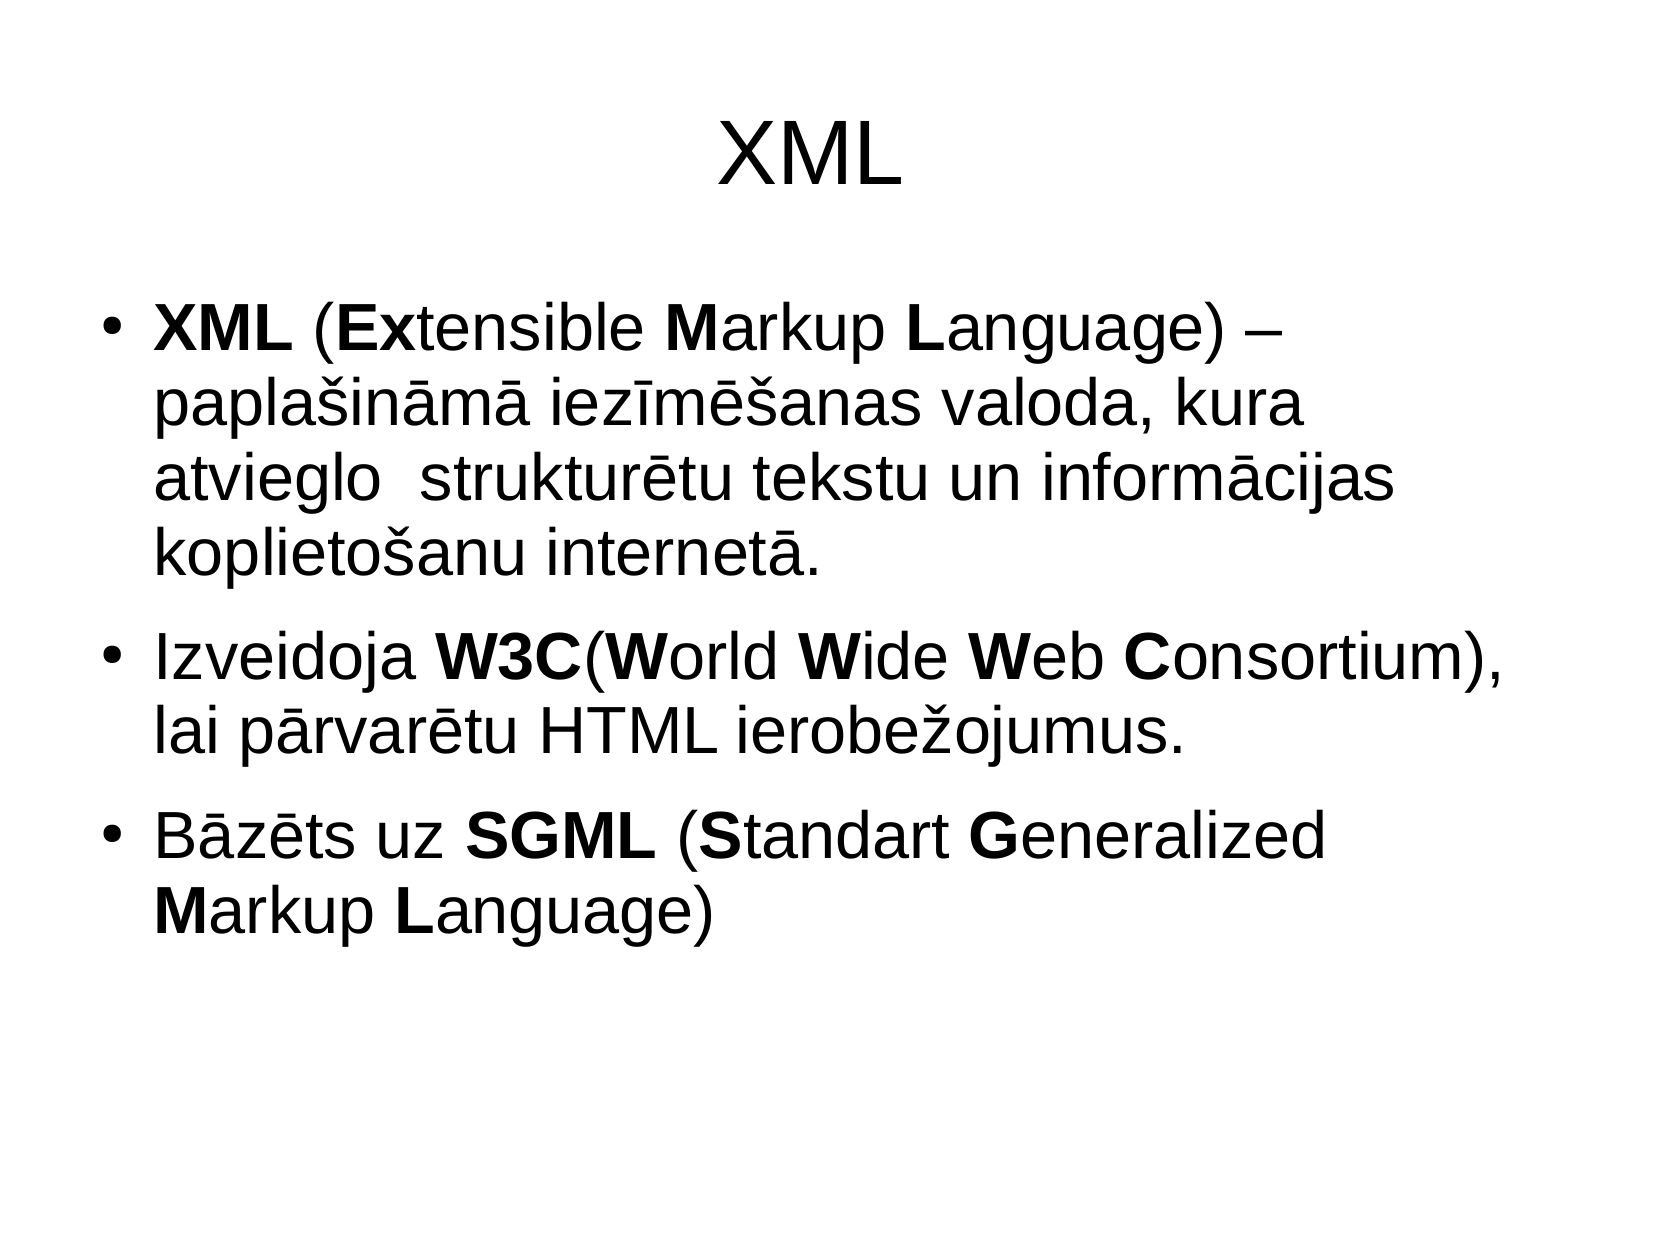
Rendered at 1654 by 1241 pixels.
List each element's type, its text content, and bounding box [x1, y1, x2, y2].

list XML (Extensible Markup Language) – paplašināmā iezīmēšanas valoda, kura atvieglo strukturētu tekstu un informācijas koplietošanu internetā. Izveidoja W3C(World Wide Web Consortium), lai pārvarētu HTML ierobežojumus. Bāzēts uz SGML (Standart Generalized Markup Language) [82, 290, 1538, 1010]
title XML [82, 49, 1571, 257]
